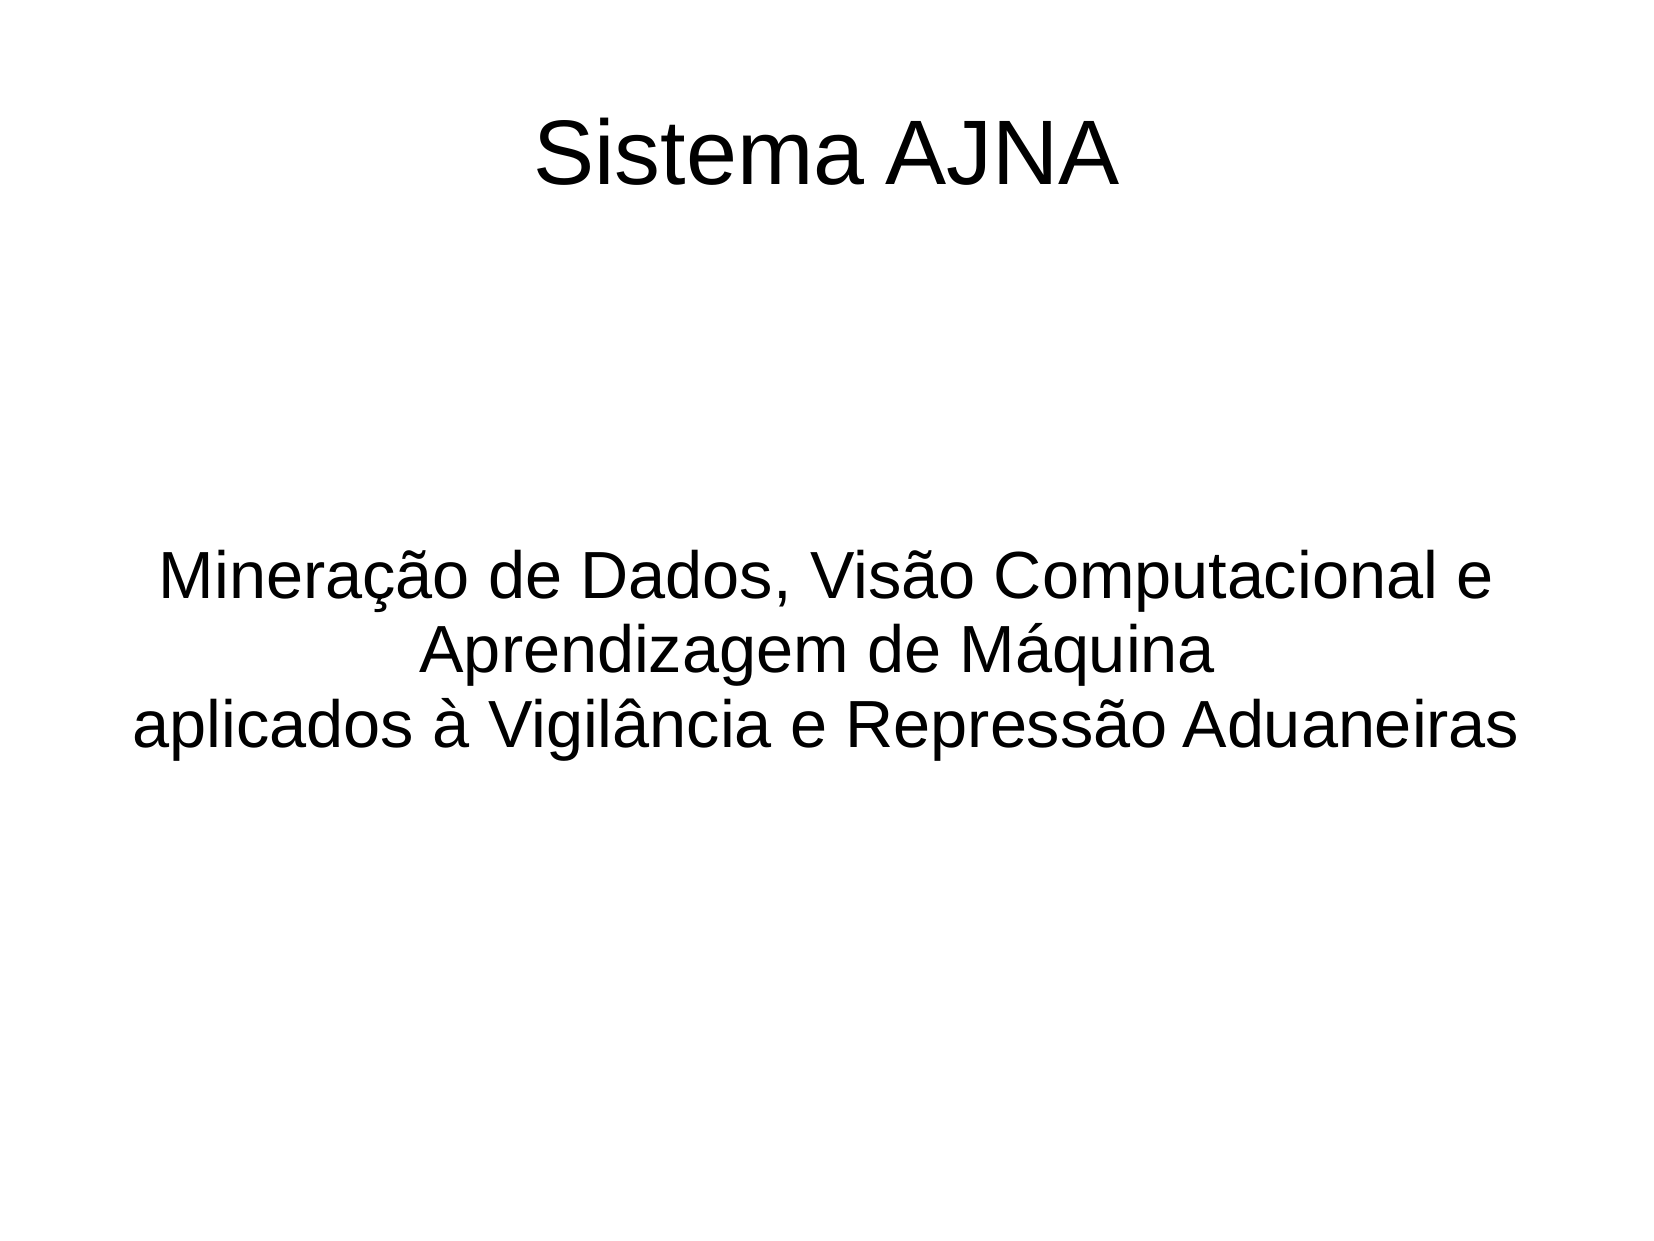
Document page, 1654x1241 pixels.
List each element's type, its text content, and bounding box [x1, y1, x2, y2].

title Sistema AJNA [82, 49, 1571, 257]
subtitle Mineração de Dados, Visão Computacional e Aprendizagem de Máquina aplicados à Vigilância e Repressão Aduaneiras [82, 290, 1571, 1010]
